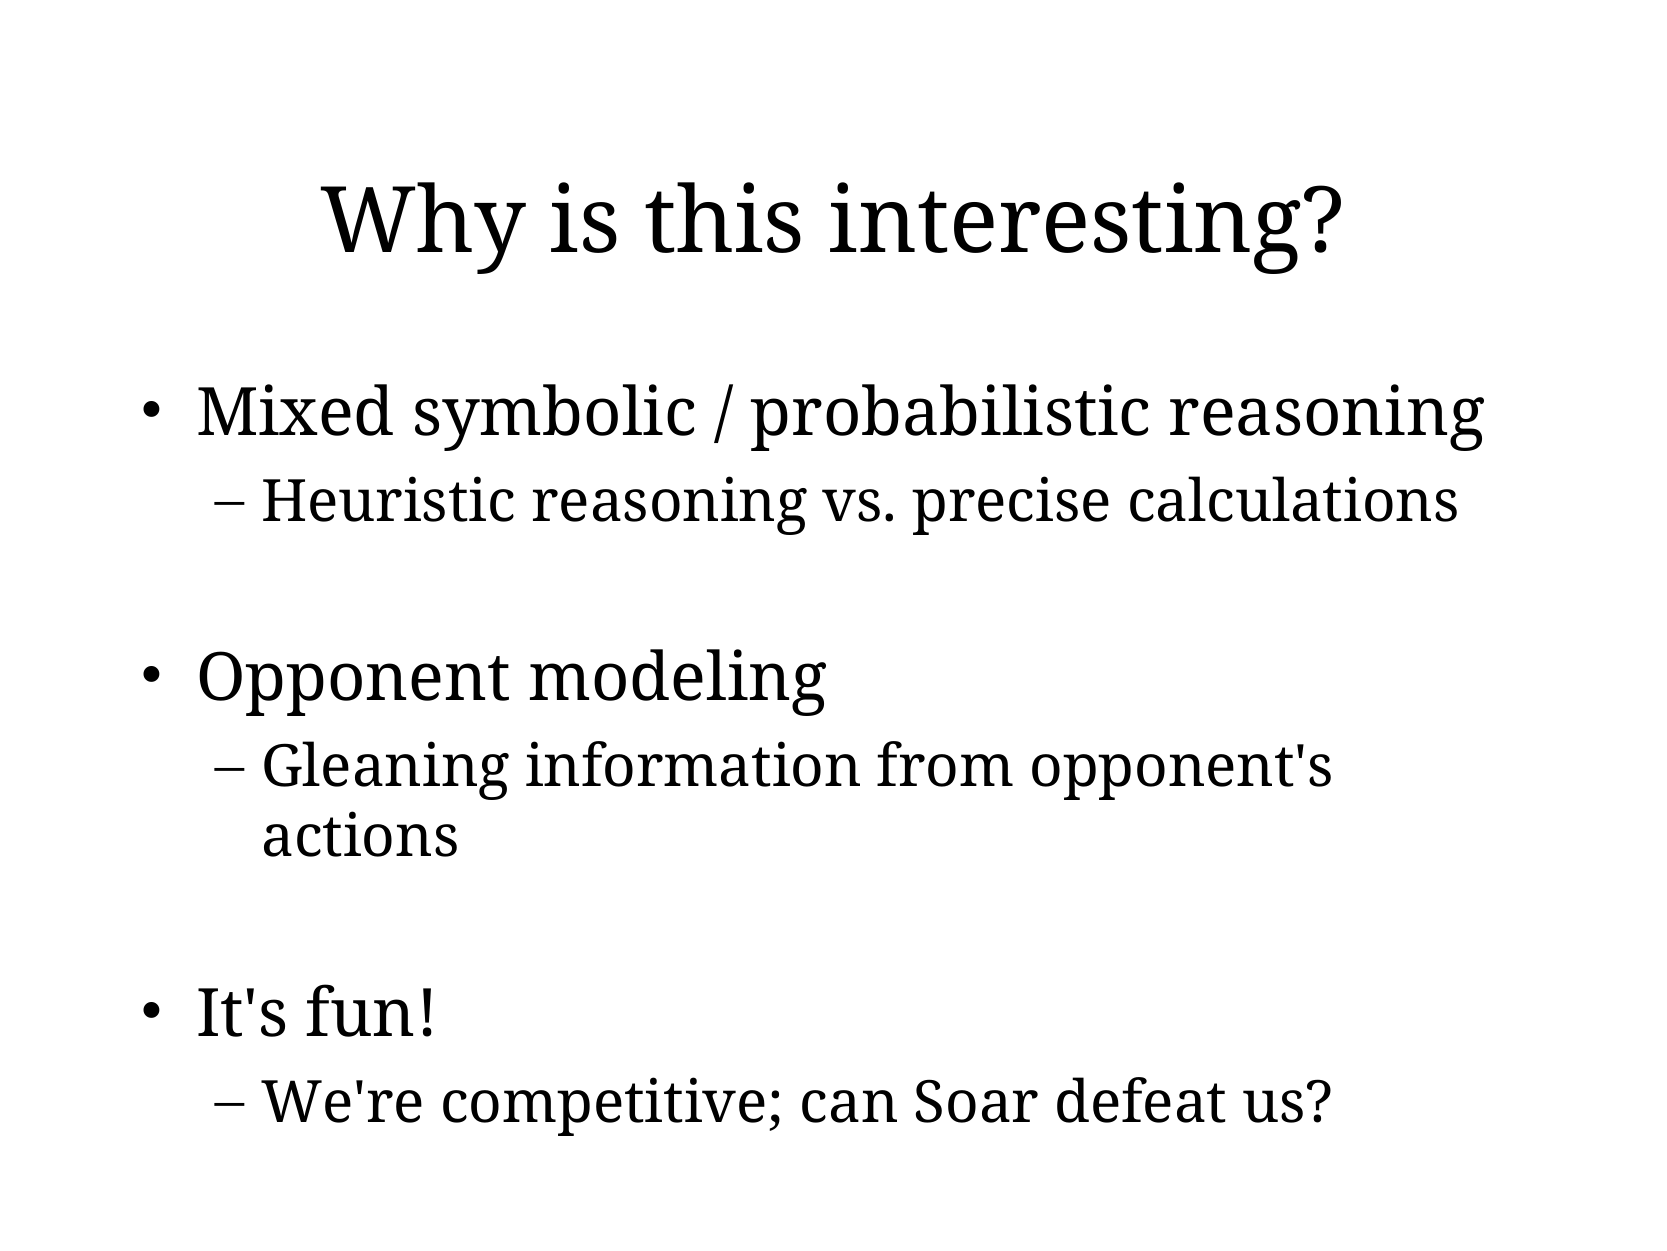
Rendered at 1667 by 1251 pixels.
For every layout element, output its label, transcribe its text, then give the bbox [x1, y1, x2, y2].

list Mixed symbolic / probabilistic reasoning Heuristic reasoning vs. precise calculations Opponent modeling Gleaning information from opponent's actions It's fun! We're competitive; can Soar defeat us? [124, 360, 1542, 1187]
title Why is this interesting? [124, 110, 1542, 320]
